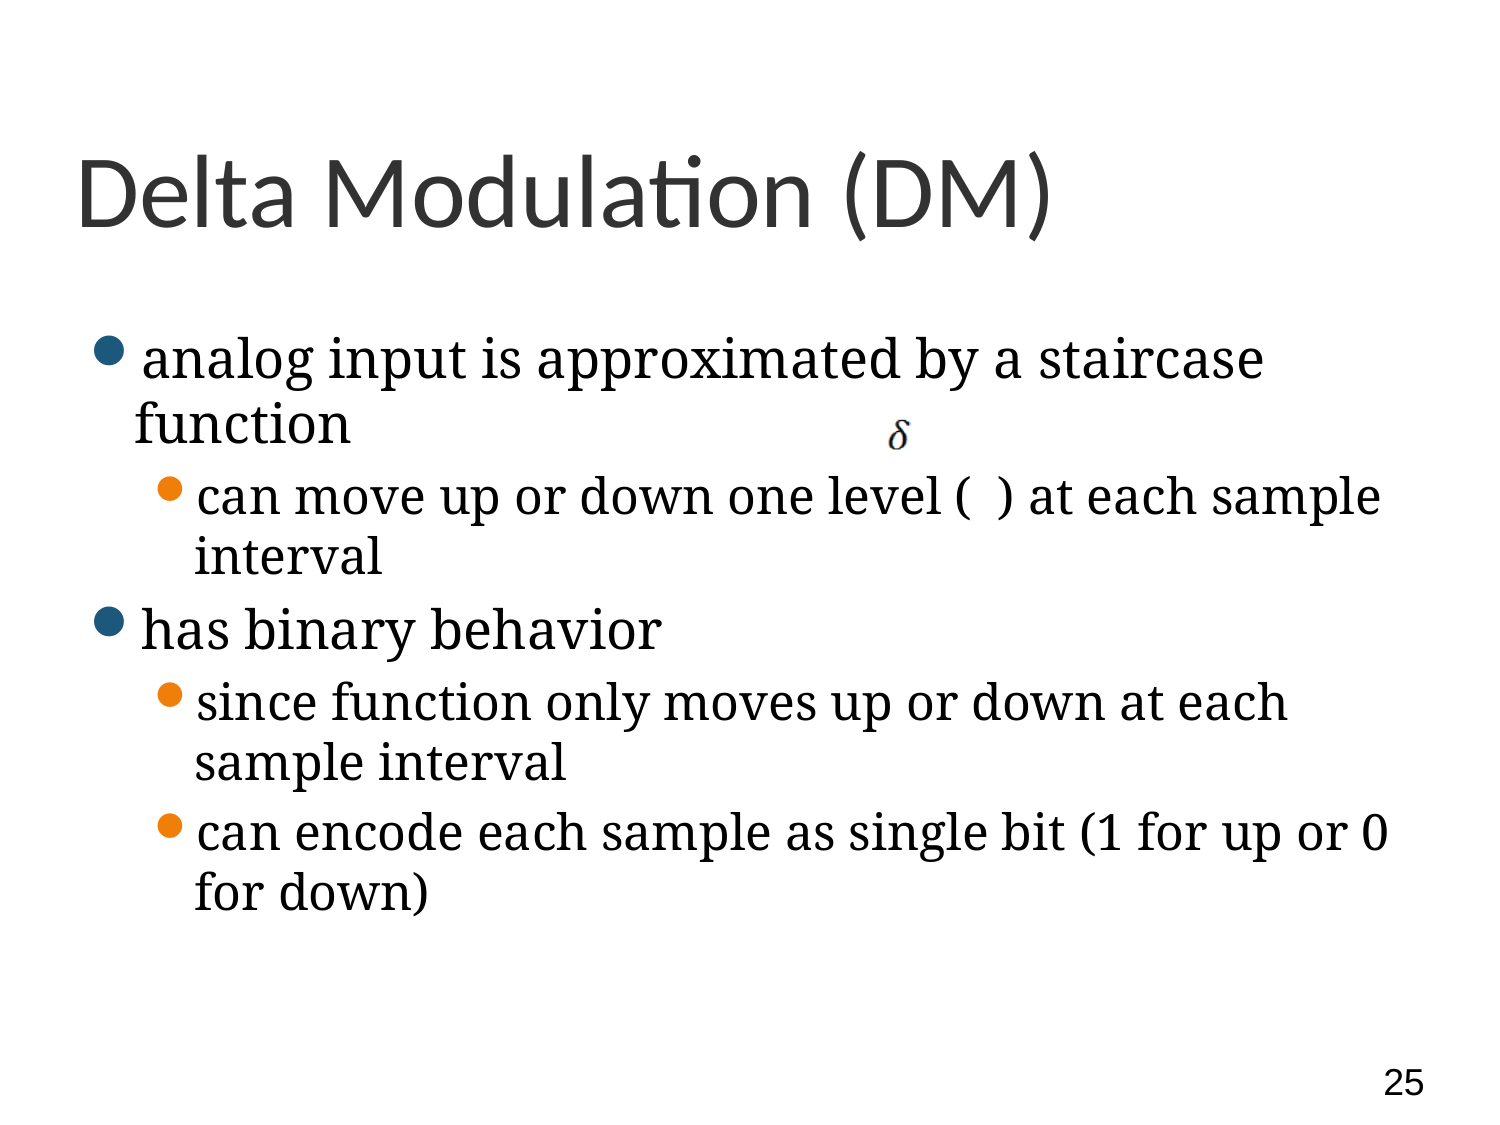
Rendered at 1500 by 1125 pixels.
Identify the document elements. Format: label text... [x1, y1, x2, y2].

text_box analog input is approximated by a staircase function can move up or down one level ( ) at each sample interval has binary behavior since function only moves up or down at each sample interval can encode each sample as single bit (1 for up or 0 for down) [75, 317, 1426, 1038]
picture [887, 412, 911, 469]
text_box <number> [1299, 1042, 1426, 1103]
title Delta Modulation (DM) [75, 115, 1426, 304]
